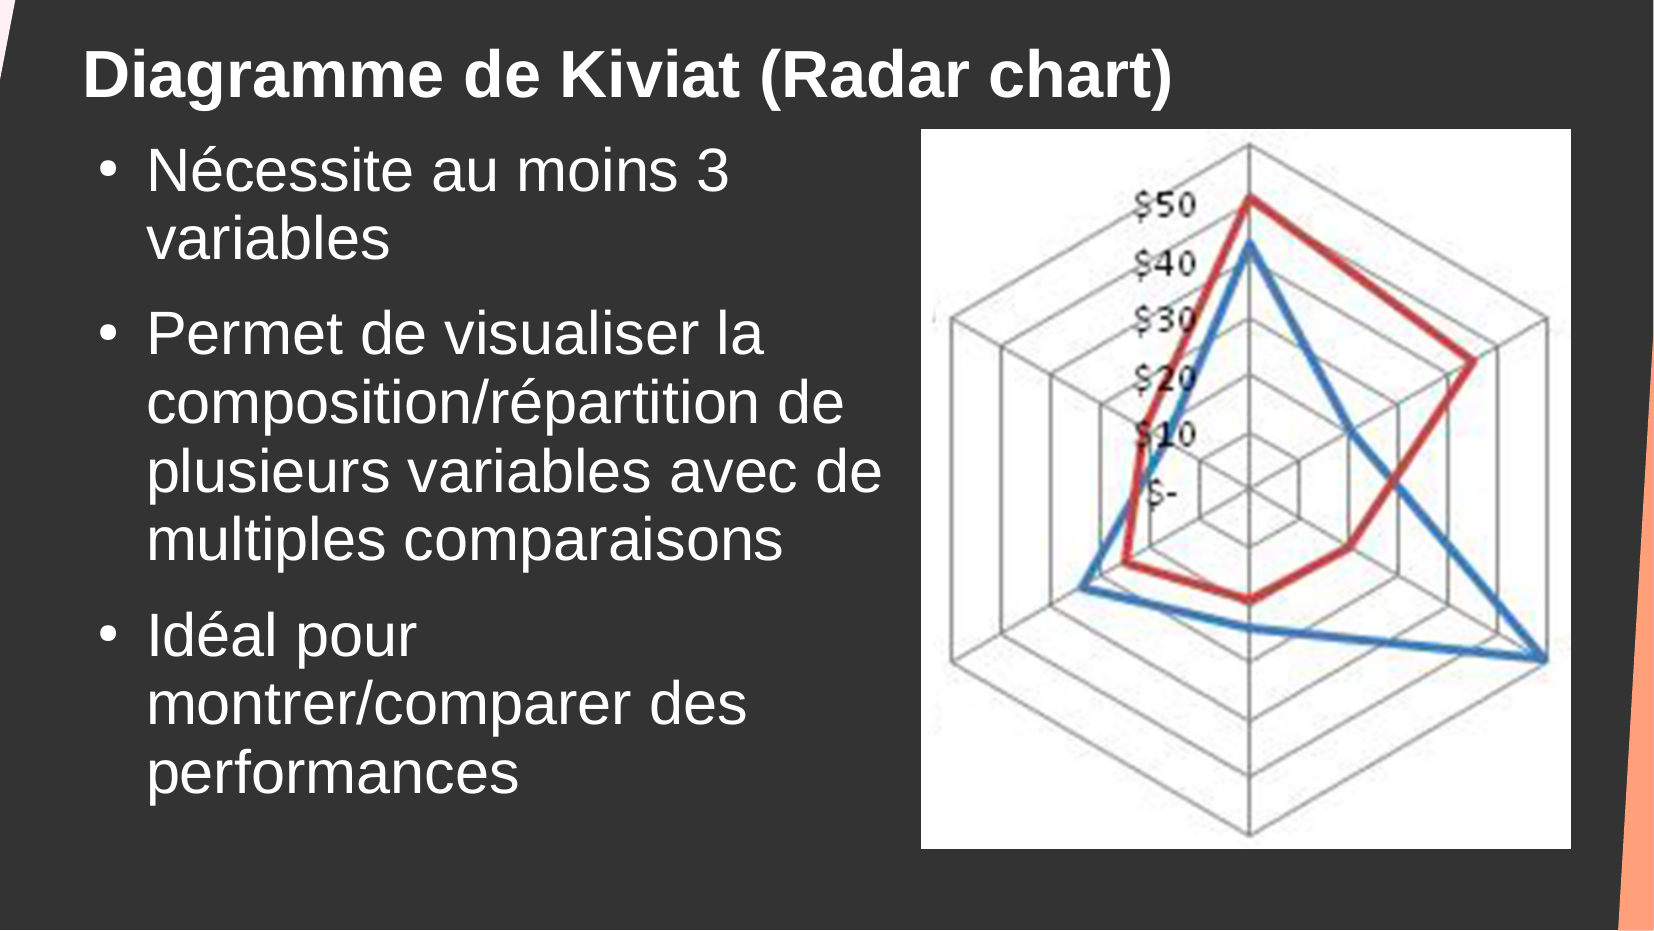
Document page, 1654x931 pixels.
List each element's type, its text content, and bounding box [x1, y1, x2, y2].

text_box [0, 0, 16, 80]
list Nécessite au moins 3 variables Permet de visualiser la composition/répartition de plusieurs variables avec de multiples comparaisons Idéal pour montrer/comparer des performances [80, 135, 886, 815]
text_box [1618, 321, 1654, 931]
title Diagramme de Kiviat (Radar chart) [82, 37, 1571, 115]
picture [921, 129, 1571, 849]
